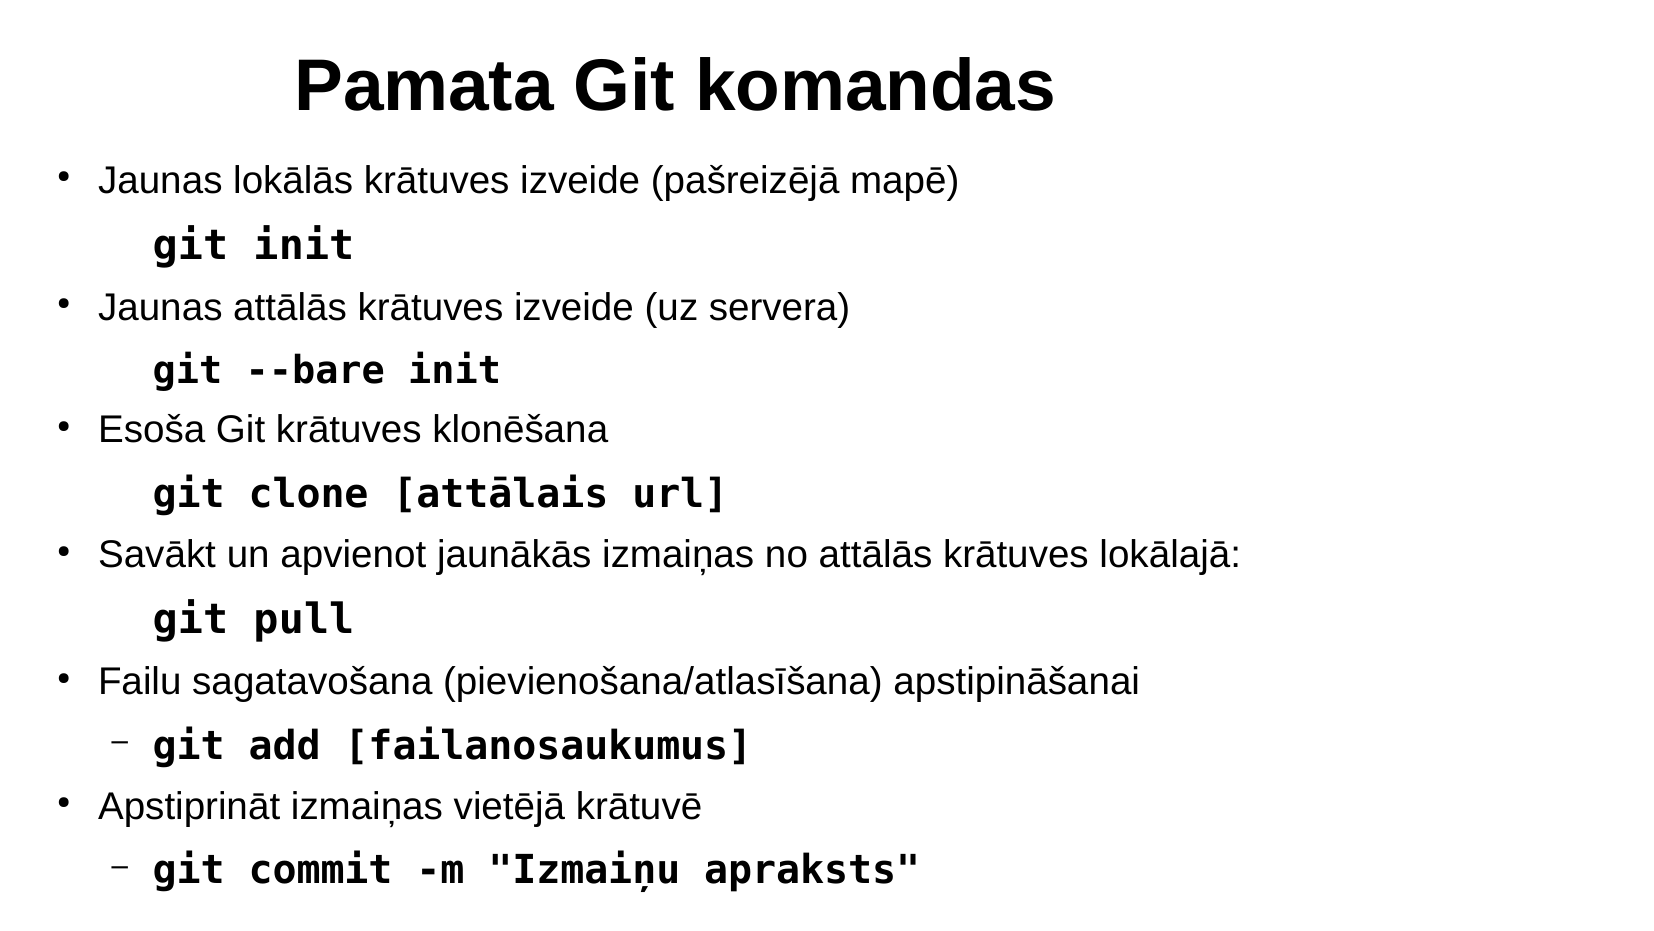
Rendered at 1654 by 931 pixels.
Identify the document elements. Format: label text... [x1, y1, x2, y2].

list Jaunas lokālās krātuves izveide (pašreizējā mapē) git init Jaunas attālās krātuves izveide (uz servera) git --bare init Esoša Git krātuves klonēšana git clone [attālais url] Savākt un apvienot jaunākās izmaiņas no attālās krātuves lokālajā: git pull Failu sagatavošana (pievienošana/atlasīšana) apstipināšanai git add [failanosaukumus] Apstiprināt izmaiņas vietējā krātuvē git commit -m "Izmaiņu apraksts" [25, 148, 1628, 905]
title Pamata Git komandas [25, 5, 1325, 157]
